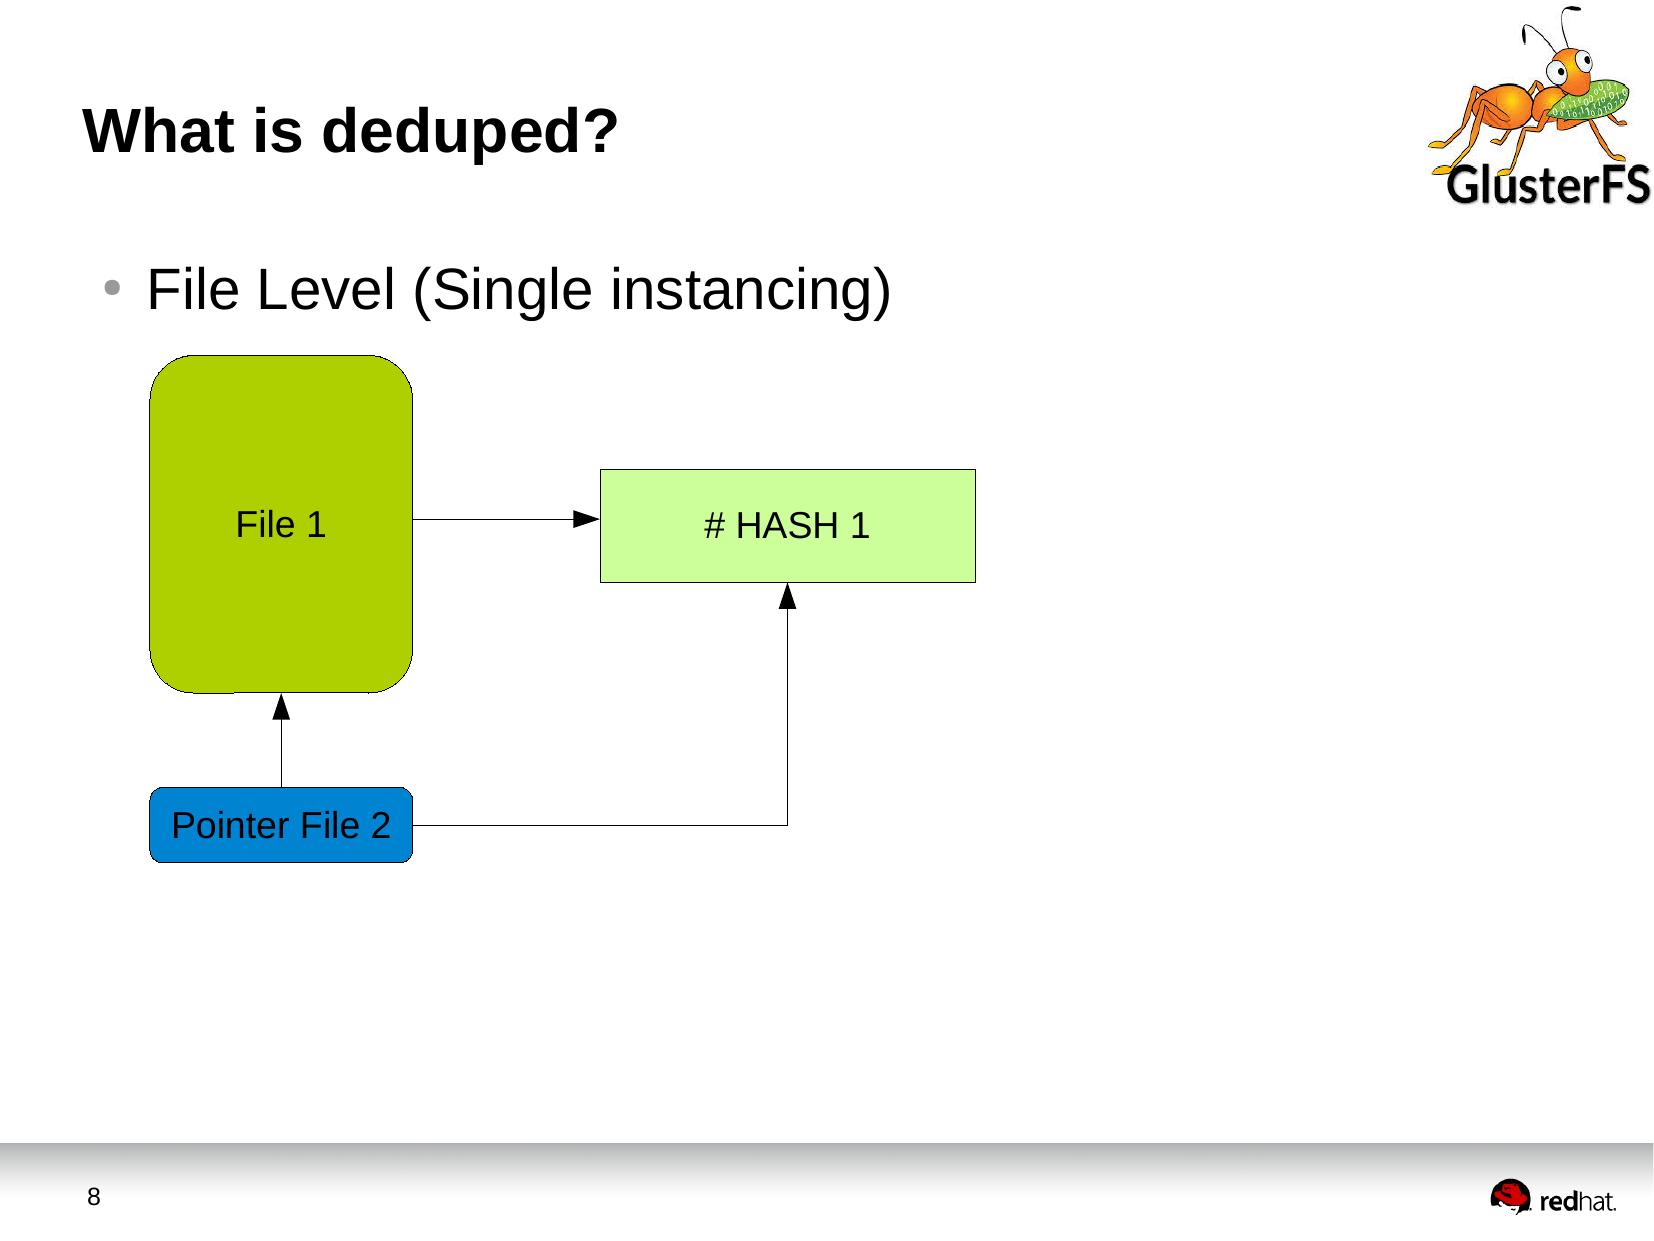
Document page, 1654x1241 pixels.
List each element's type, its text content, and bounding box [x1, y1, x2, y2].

list File Level (Single instancing) [86, 256, 1576, 1051]
text_box Pointer File 2 [149, 787, 413, 863]
text_box # HASH 1 [600, 469, 976, 583]
picture [1425, 4, 1653, 208]
text_box File 1 [149, 355, 413, 694]
picture [0, 1143, 1654, 1241]
title What is deduped? [82, 37, 1426, 226]
